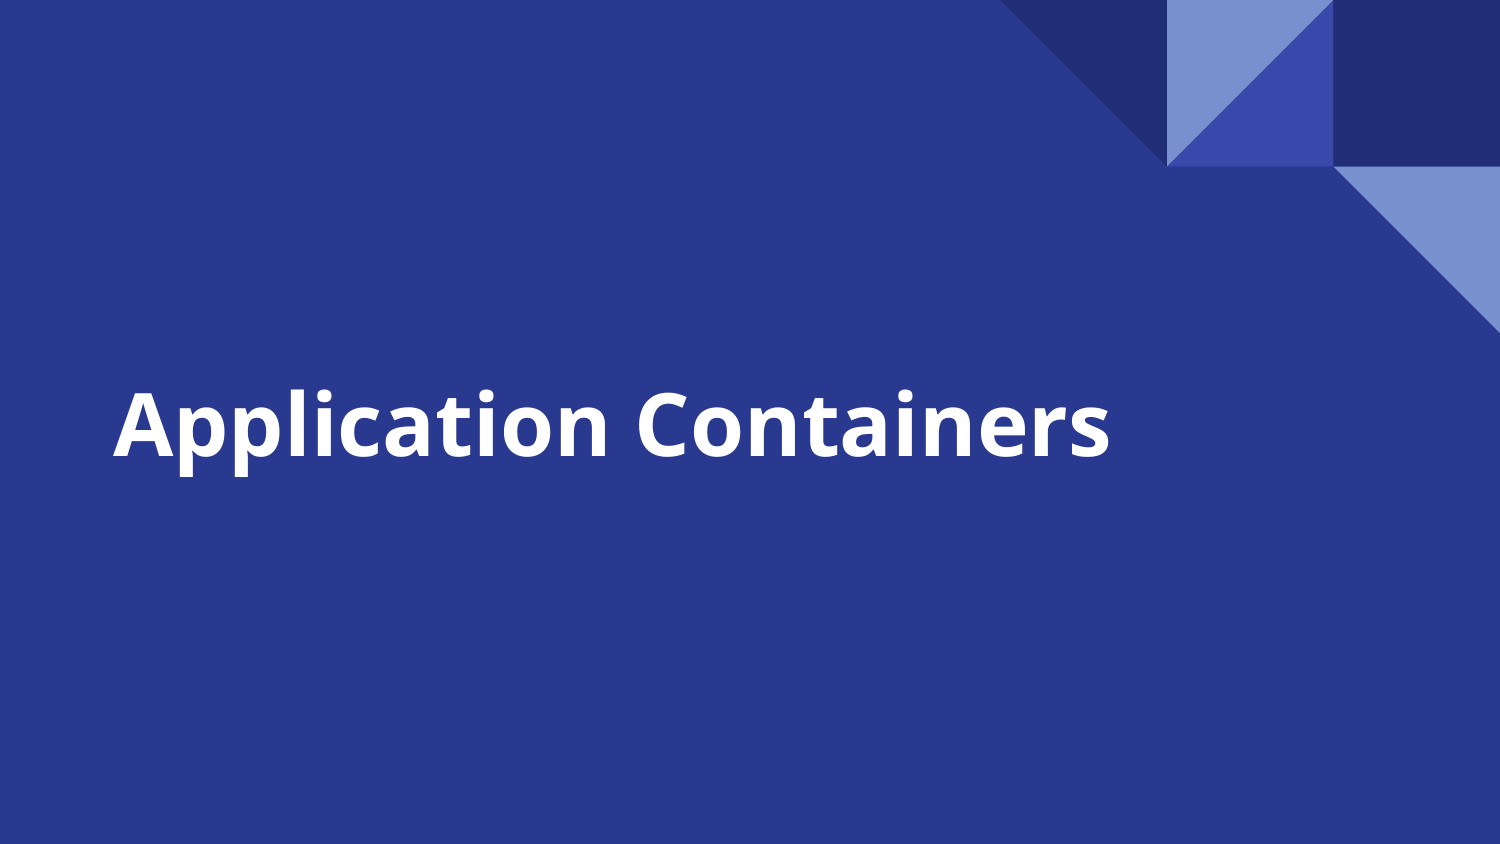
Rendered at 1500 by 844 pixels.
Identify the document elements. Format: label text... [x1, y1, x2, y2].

title Application Containers [98, 353, 1447, 491]
